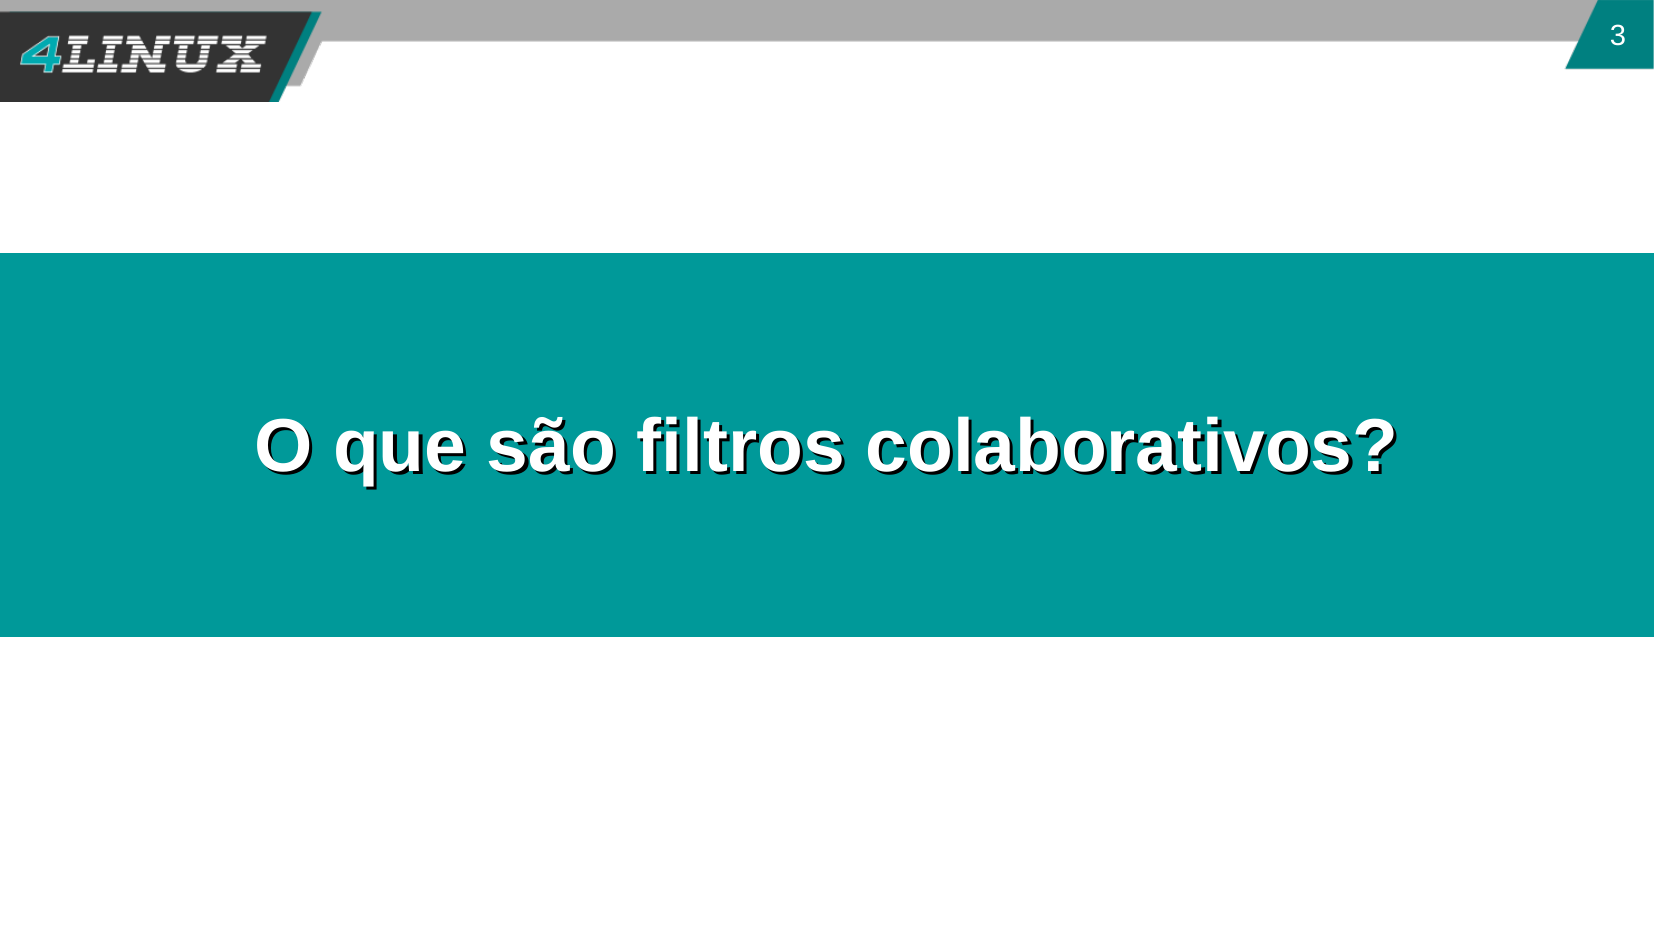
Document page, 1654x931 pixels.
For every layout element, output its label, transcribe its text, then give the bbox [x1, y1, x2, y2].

picture [0, 0, 1654, 102]
text_box O que são filtros colaborativos? [0, 253, 1654, 637]
